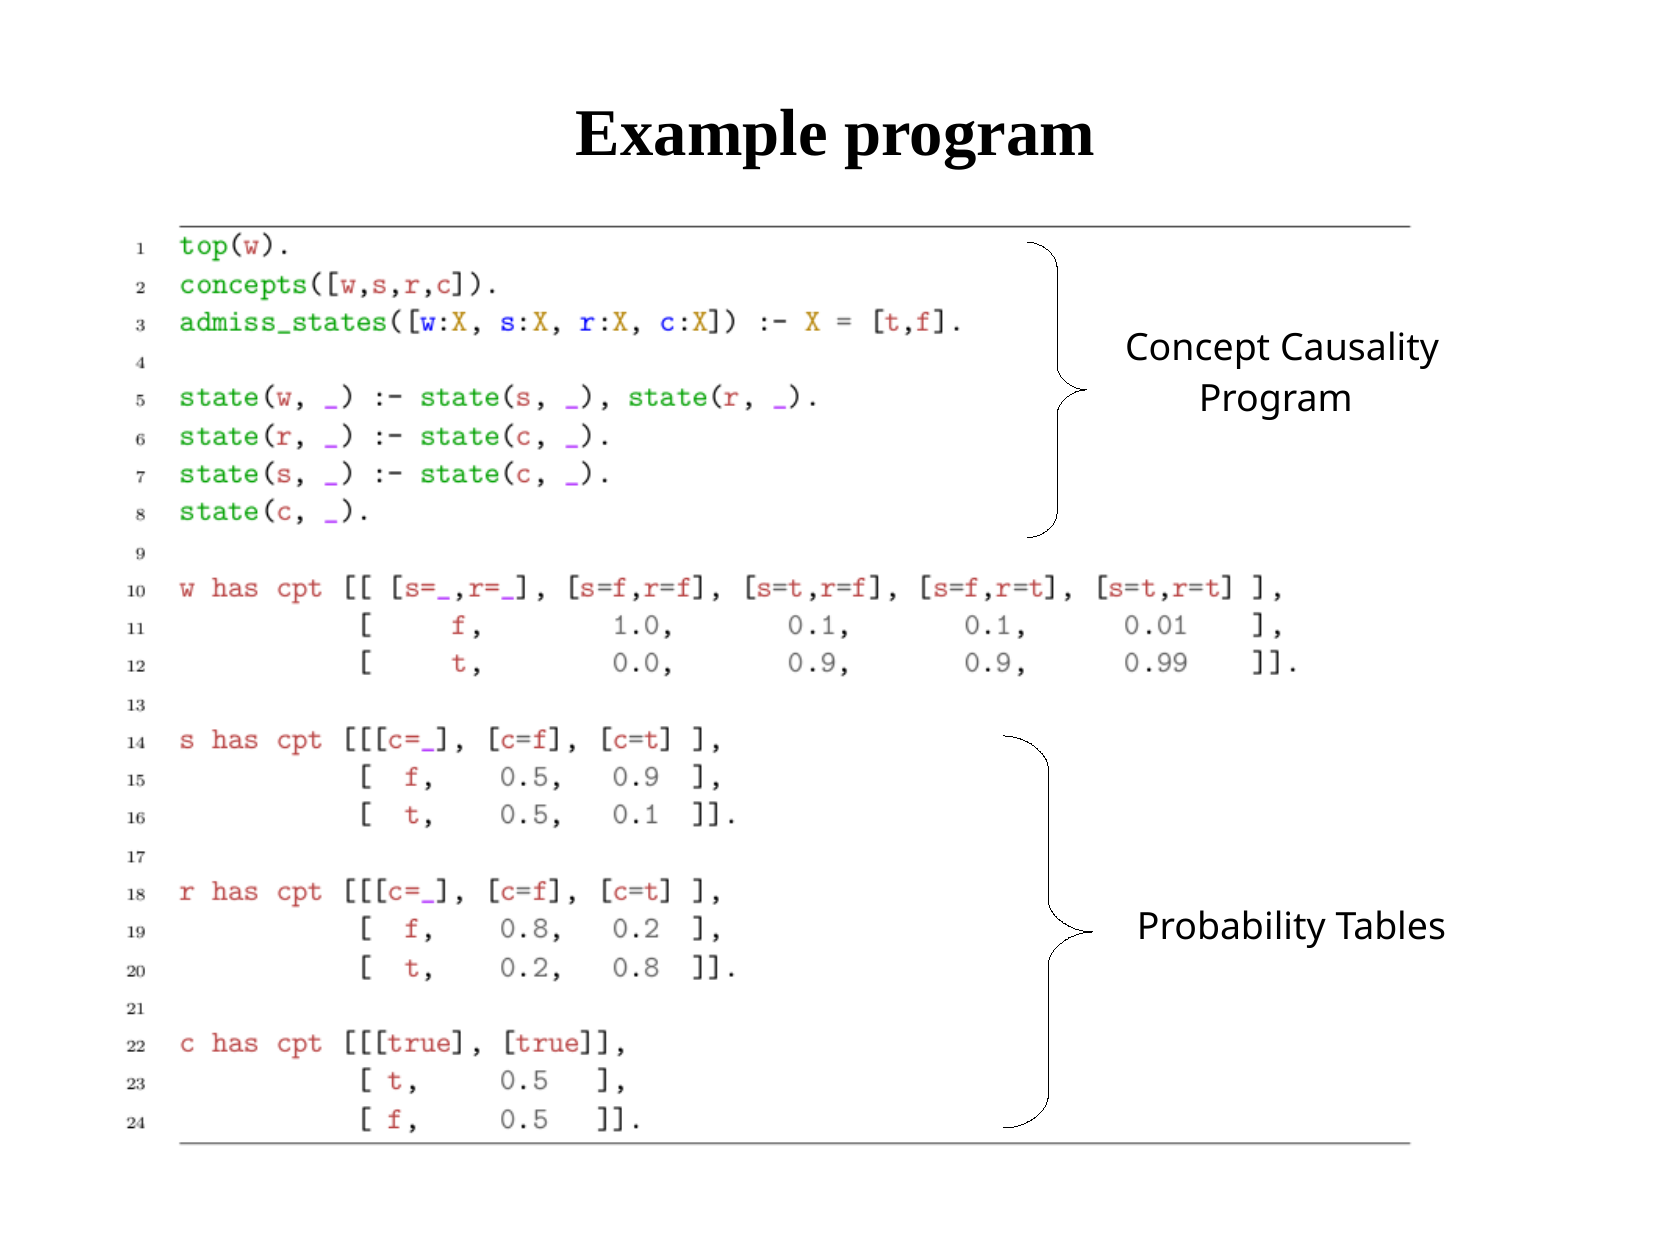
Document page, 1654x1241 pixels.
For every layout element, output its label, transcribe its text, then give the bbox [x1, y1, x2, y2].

text_box Probability Tables [1122, 892, 1442, 953]
text_box Concept Causality Program [1110, 312, 1435, 419]
picture [120, 223, 1418, 1152]
text_box Example program [561, 88, 1123, 178]
